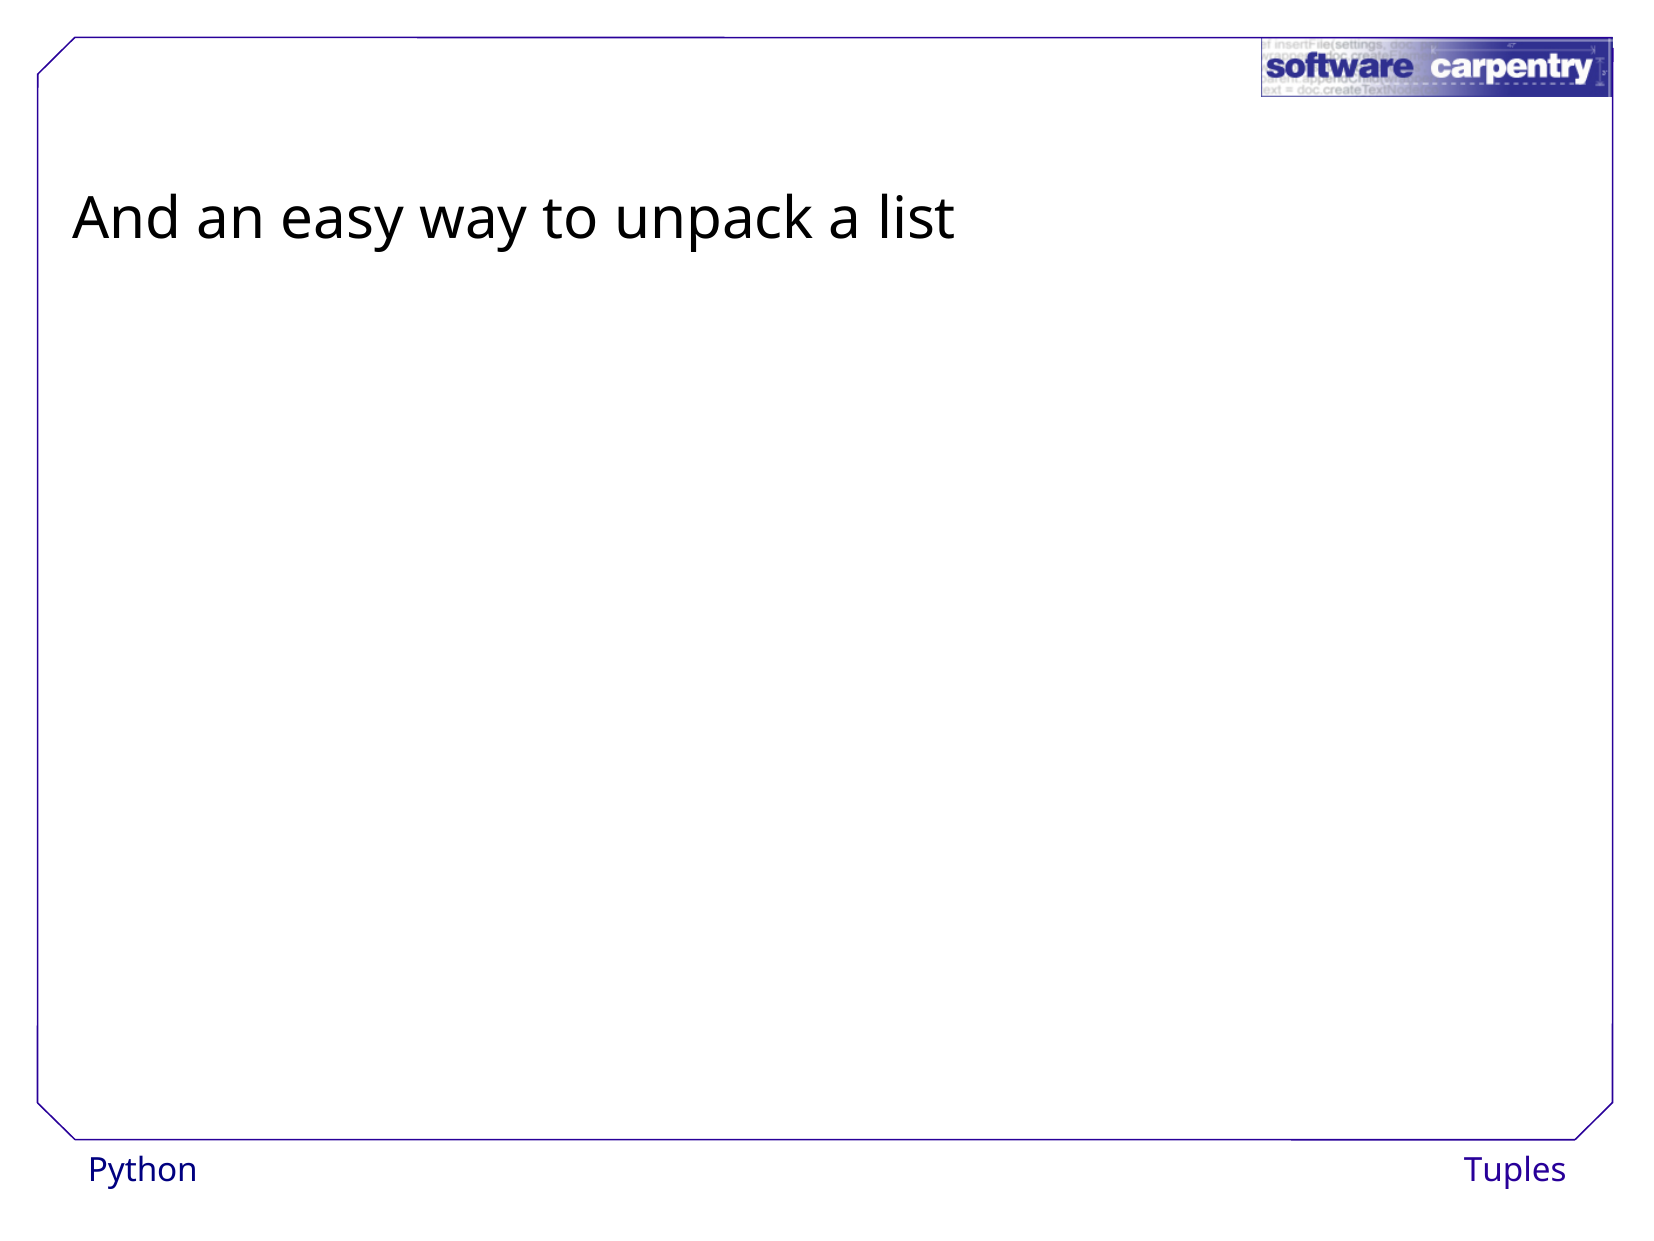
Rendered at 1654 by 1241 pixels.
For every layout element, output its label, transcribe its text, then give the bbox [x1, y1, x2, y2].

picture [1261, 39, 1613, 97]
text_box And an easy way to unpack a list [57, 138, 1122, 259]
